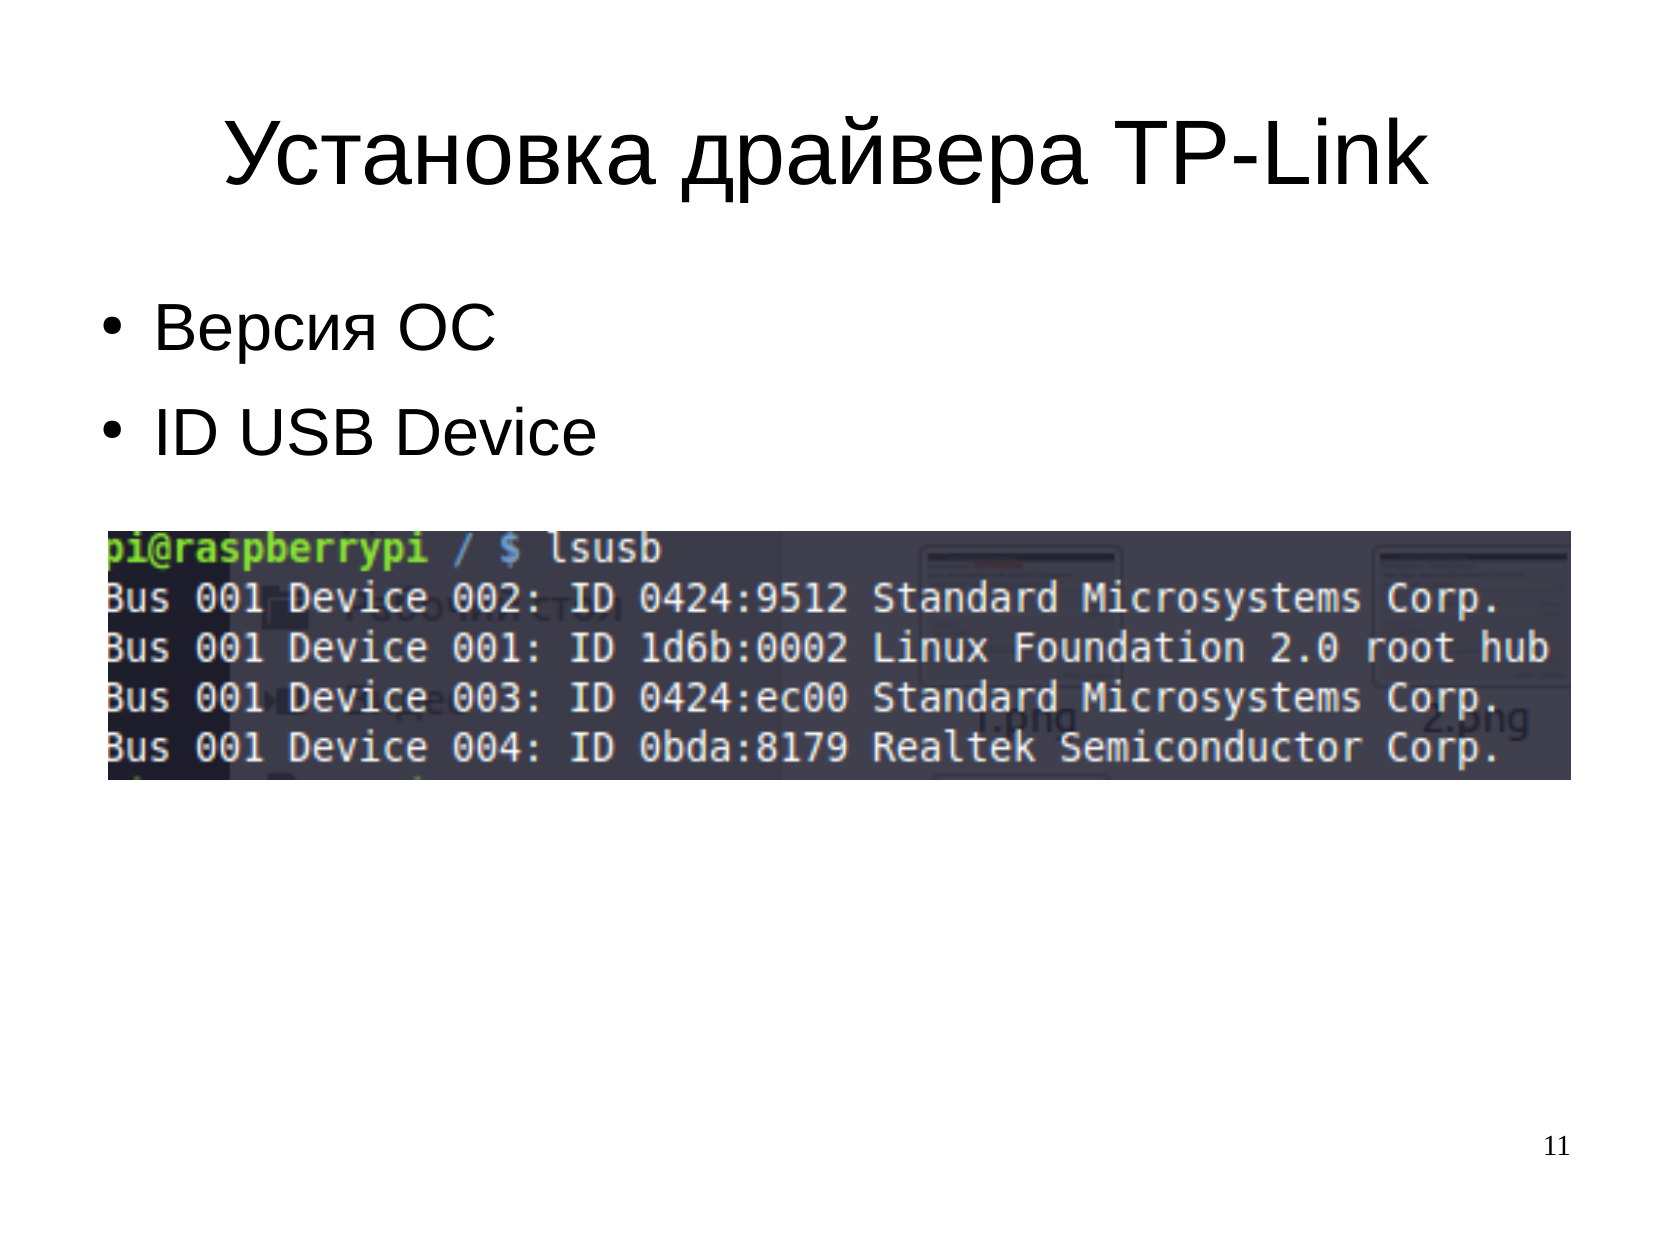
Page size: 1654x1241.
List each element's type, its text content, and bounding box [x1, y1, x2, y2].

picture [108, 531, 1571, 780]
list Версия ОС ID USB Device [82, 290, 1571, 1010]
title Установка драйвера TP-Link [82, 49, 1571, 257]
